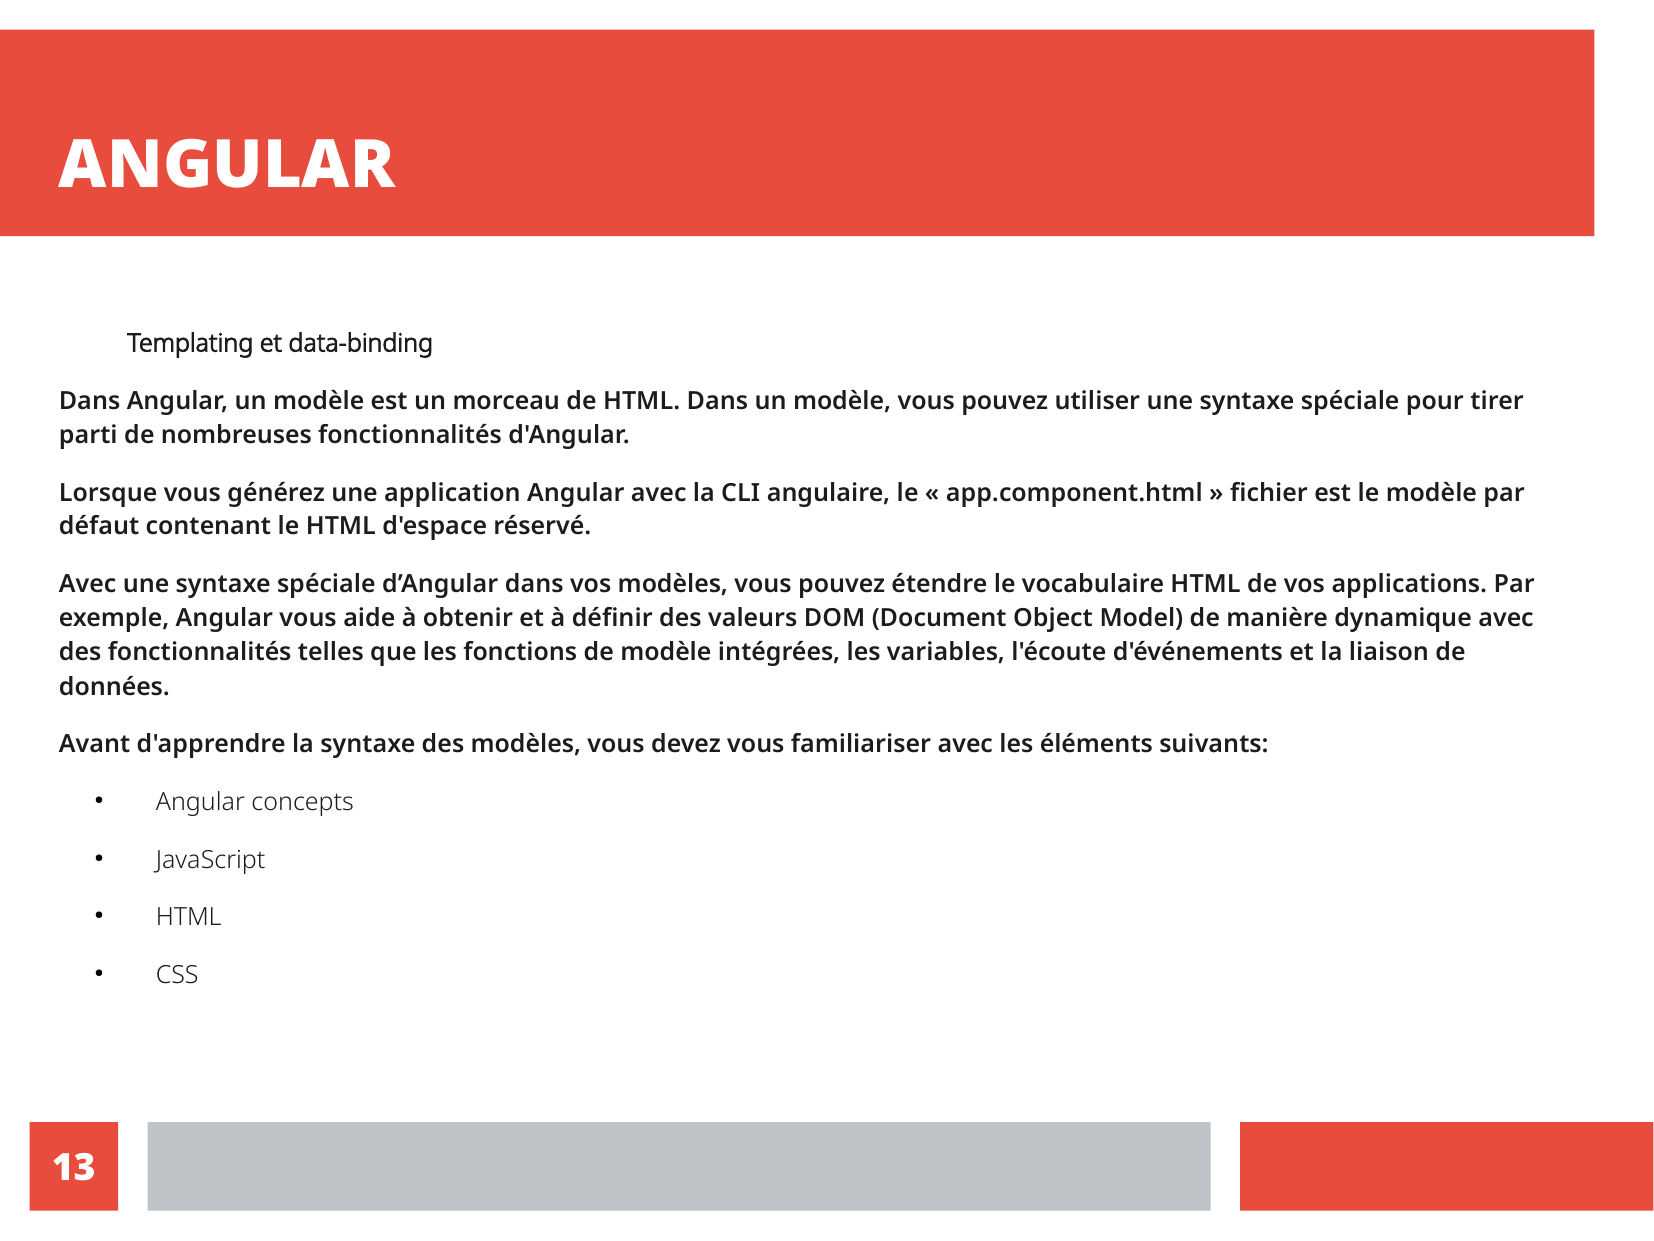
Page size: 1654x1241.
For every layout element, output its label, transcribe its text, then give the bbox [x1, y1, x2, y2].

list Templating et data-binding Dans Angular, un modèle est un morceau de HTML. Dans un modèle, vous pouvez utiliser une syntaxe spéciale pour tirer parti de nombreuses fonctionnalités d'Angular. Lorsque vous générez une application Angular avec la CLI angulaire, le « app.component.html » fichier est le modèle par défaut contenant le HTML d'espace réservé. Avec une syntaxe spéciale d’Angular dans vos modèles, vous pouvez étendre le vocabulaire HTML de vos applications. Par exemple, Angular vous aide à obtenir et à définir des valeurs DOM (Document Object Model) de manière dynamique avec des fonctionnalités telles que les fonctions de modèle intégrées, les variables, l'écoute d'événements et la liaison de données. Avant d'apprendre la syntaxe des modèles, vous devez vous familiariser avec les éléments suivants: Angular concepts JavaScript HTML CSS [59, 324, 1565, 1093]
title ANGULAR [59, 59, 1595, 207]
